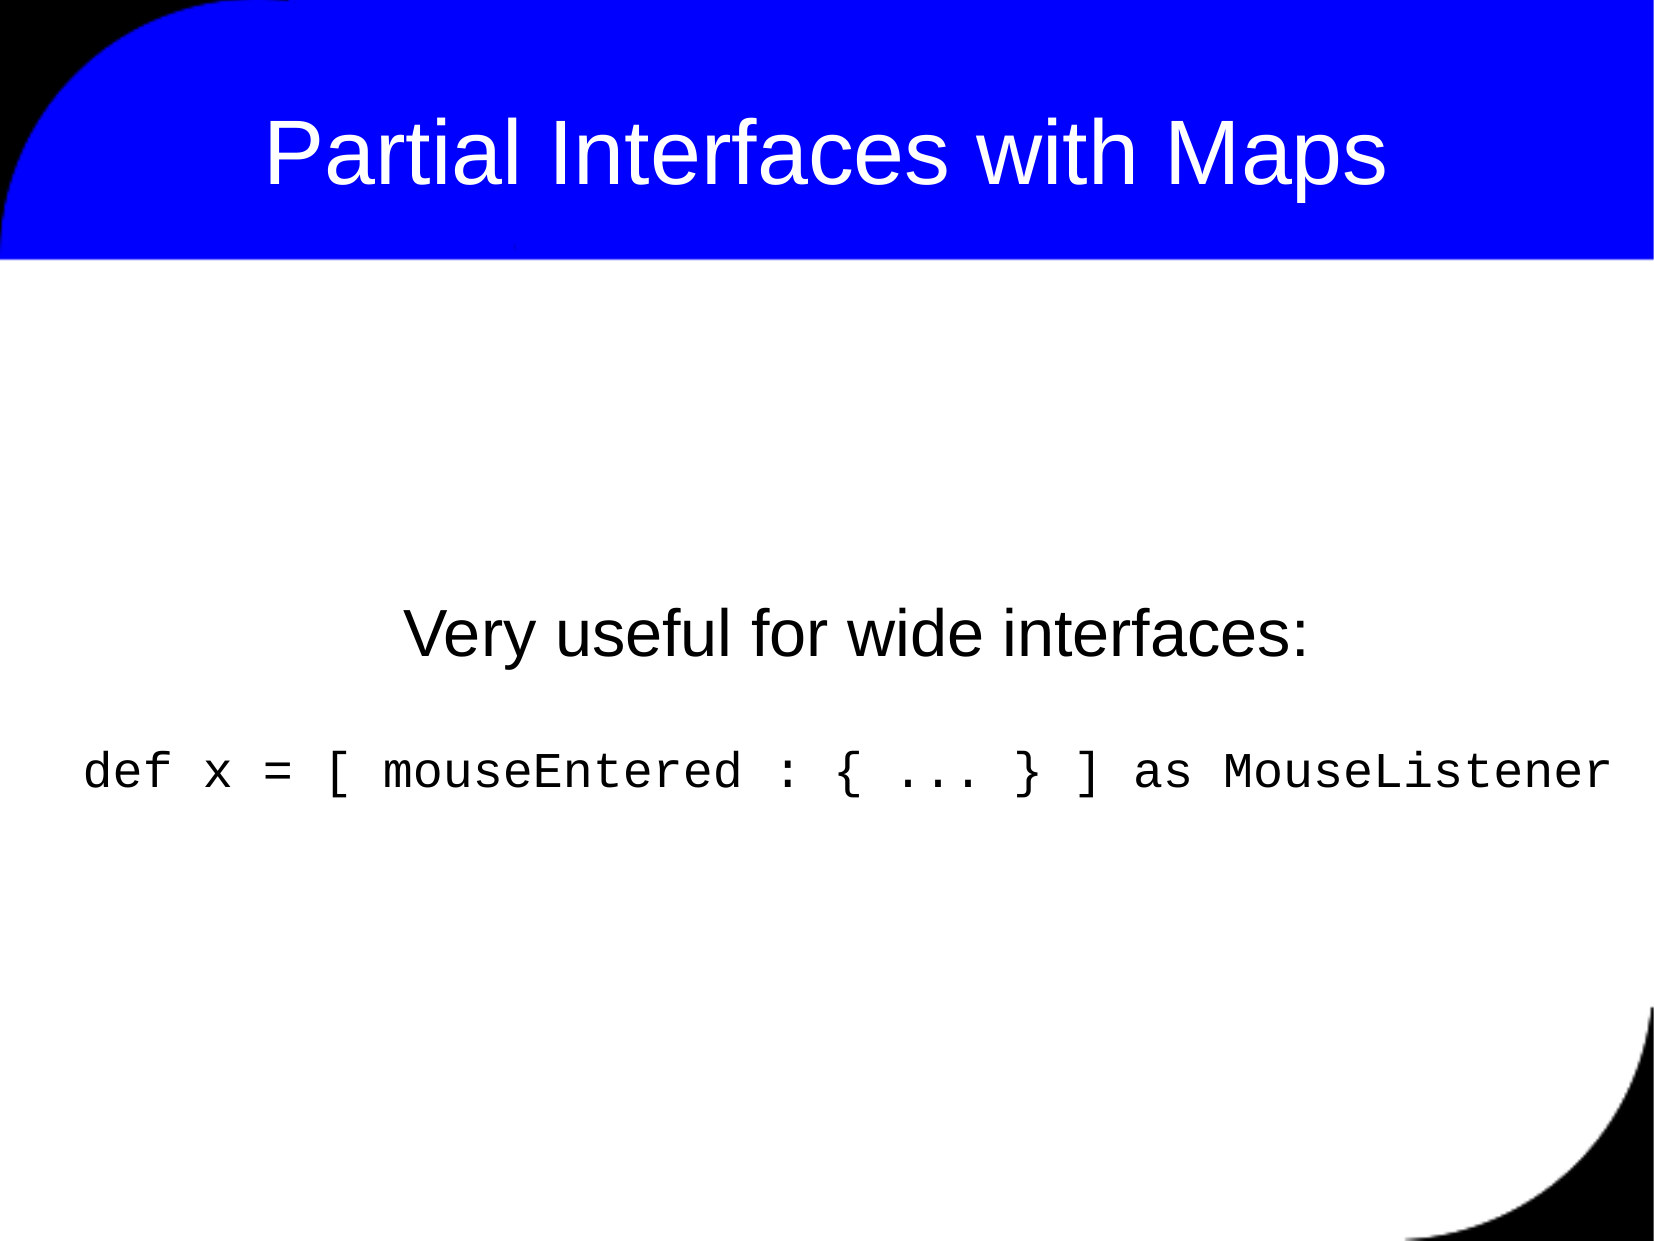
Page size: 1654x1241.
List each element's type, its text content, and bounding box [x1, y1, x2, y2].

title Partial Interfaces with Maps [82, 56, 1571, 250]
picture [0, 0, 1654, 1241]
subtitle Very useful for wide interfaces: def x = [ mouseEntered : { ... } ] as MouseListener [82, 297, 1651, 1102]
